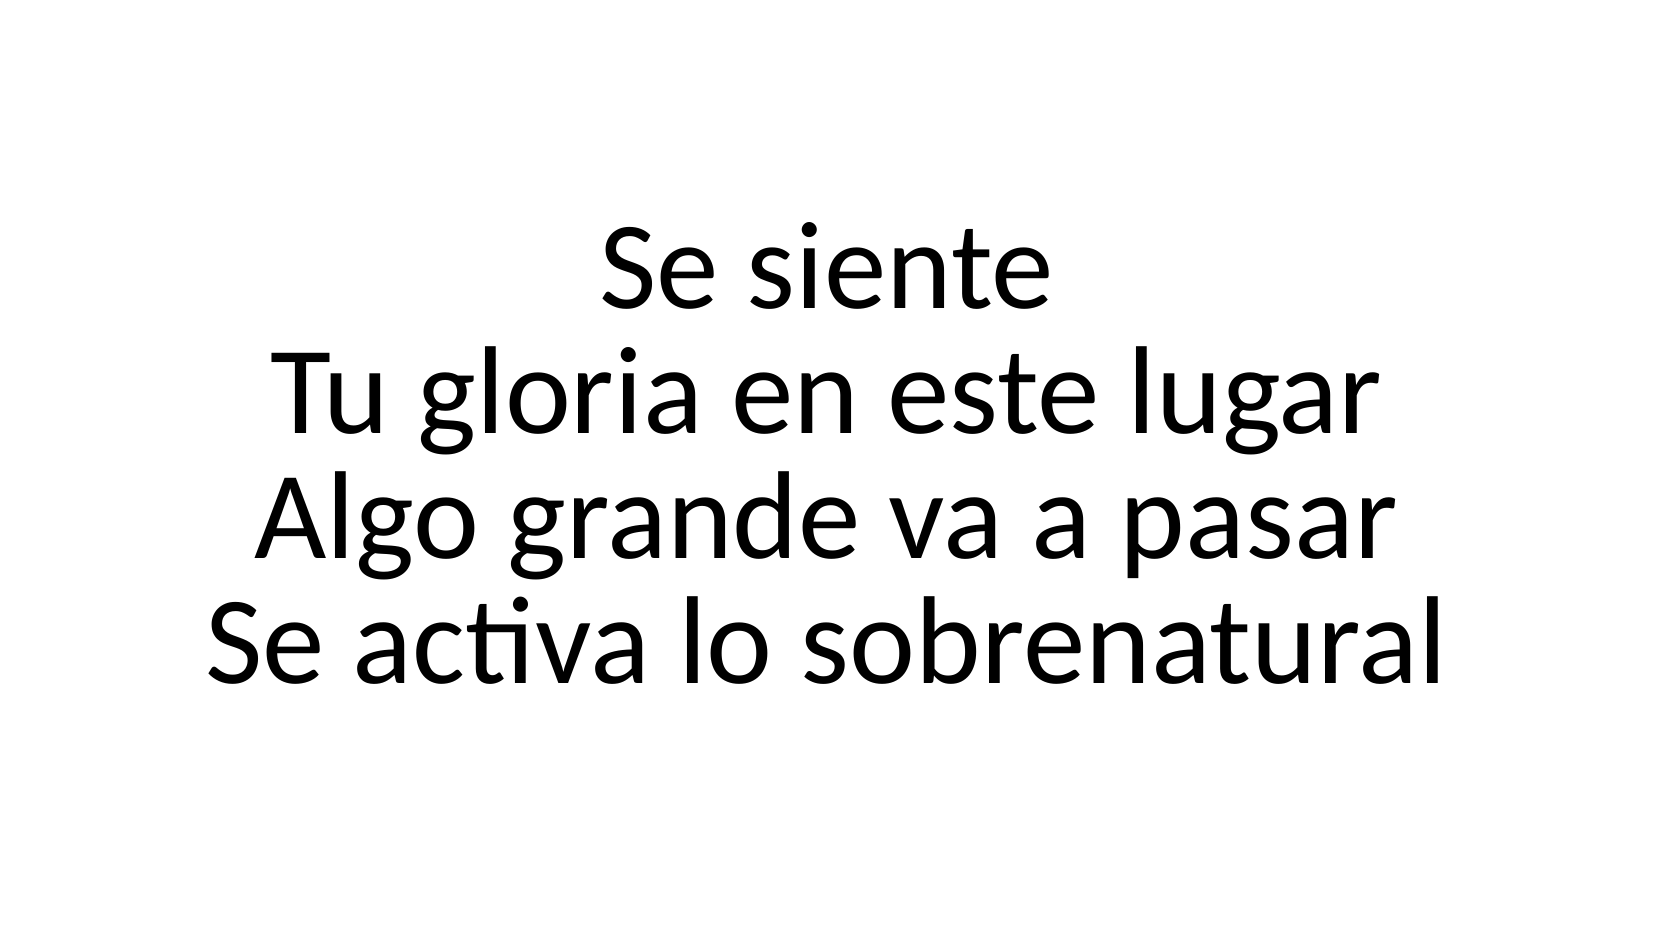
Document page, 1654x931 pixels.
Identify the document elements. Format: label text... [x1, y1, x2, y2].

title Se siente Tu gloria en este lugar Algo grande va a pasar Se activa lo sobrenatural [0, 0, 1654, 931]
